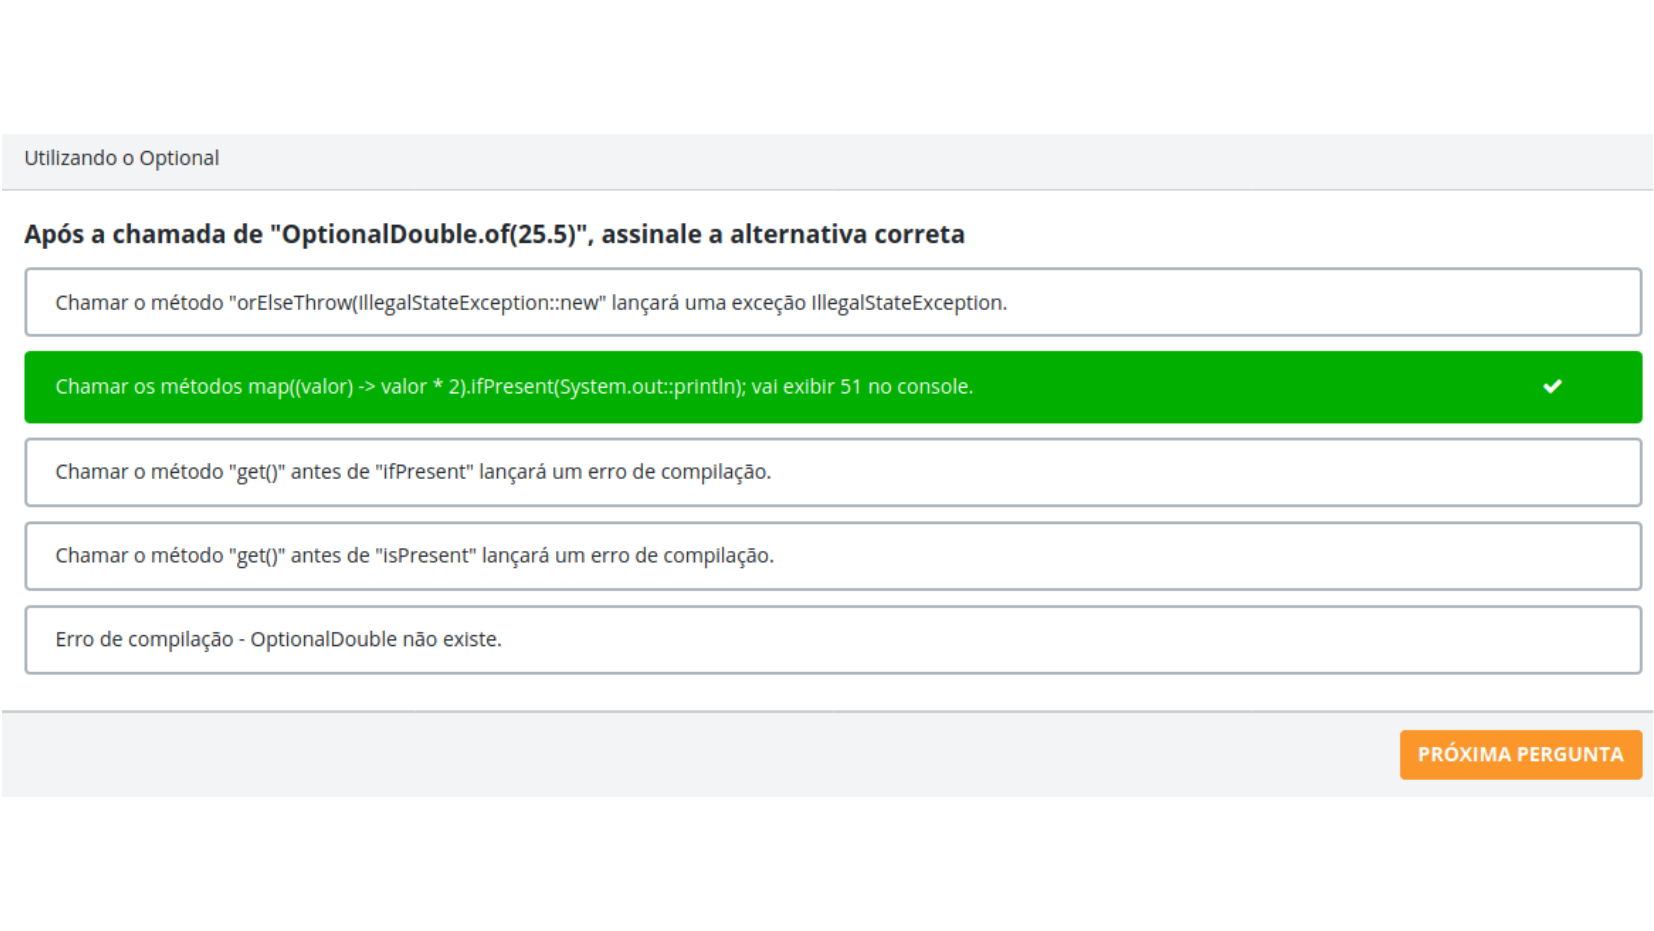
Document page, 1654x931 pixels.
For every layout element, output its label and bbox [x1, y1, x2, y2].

picture [2, 134, 1654, 797]
